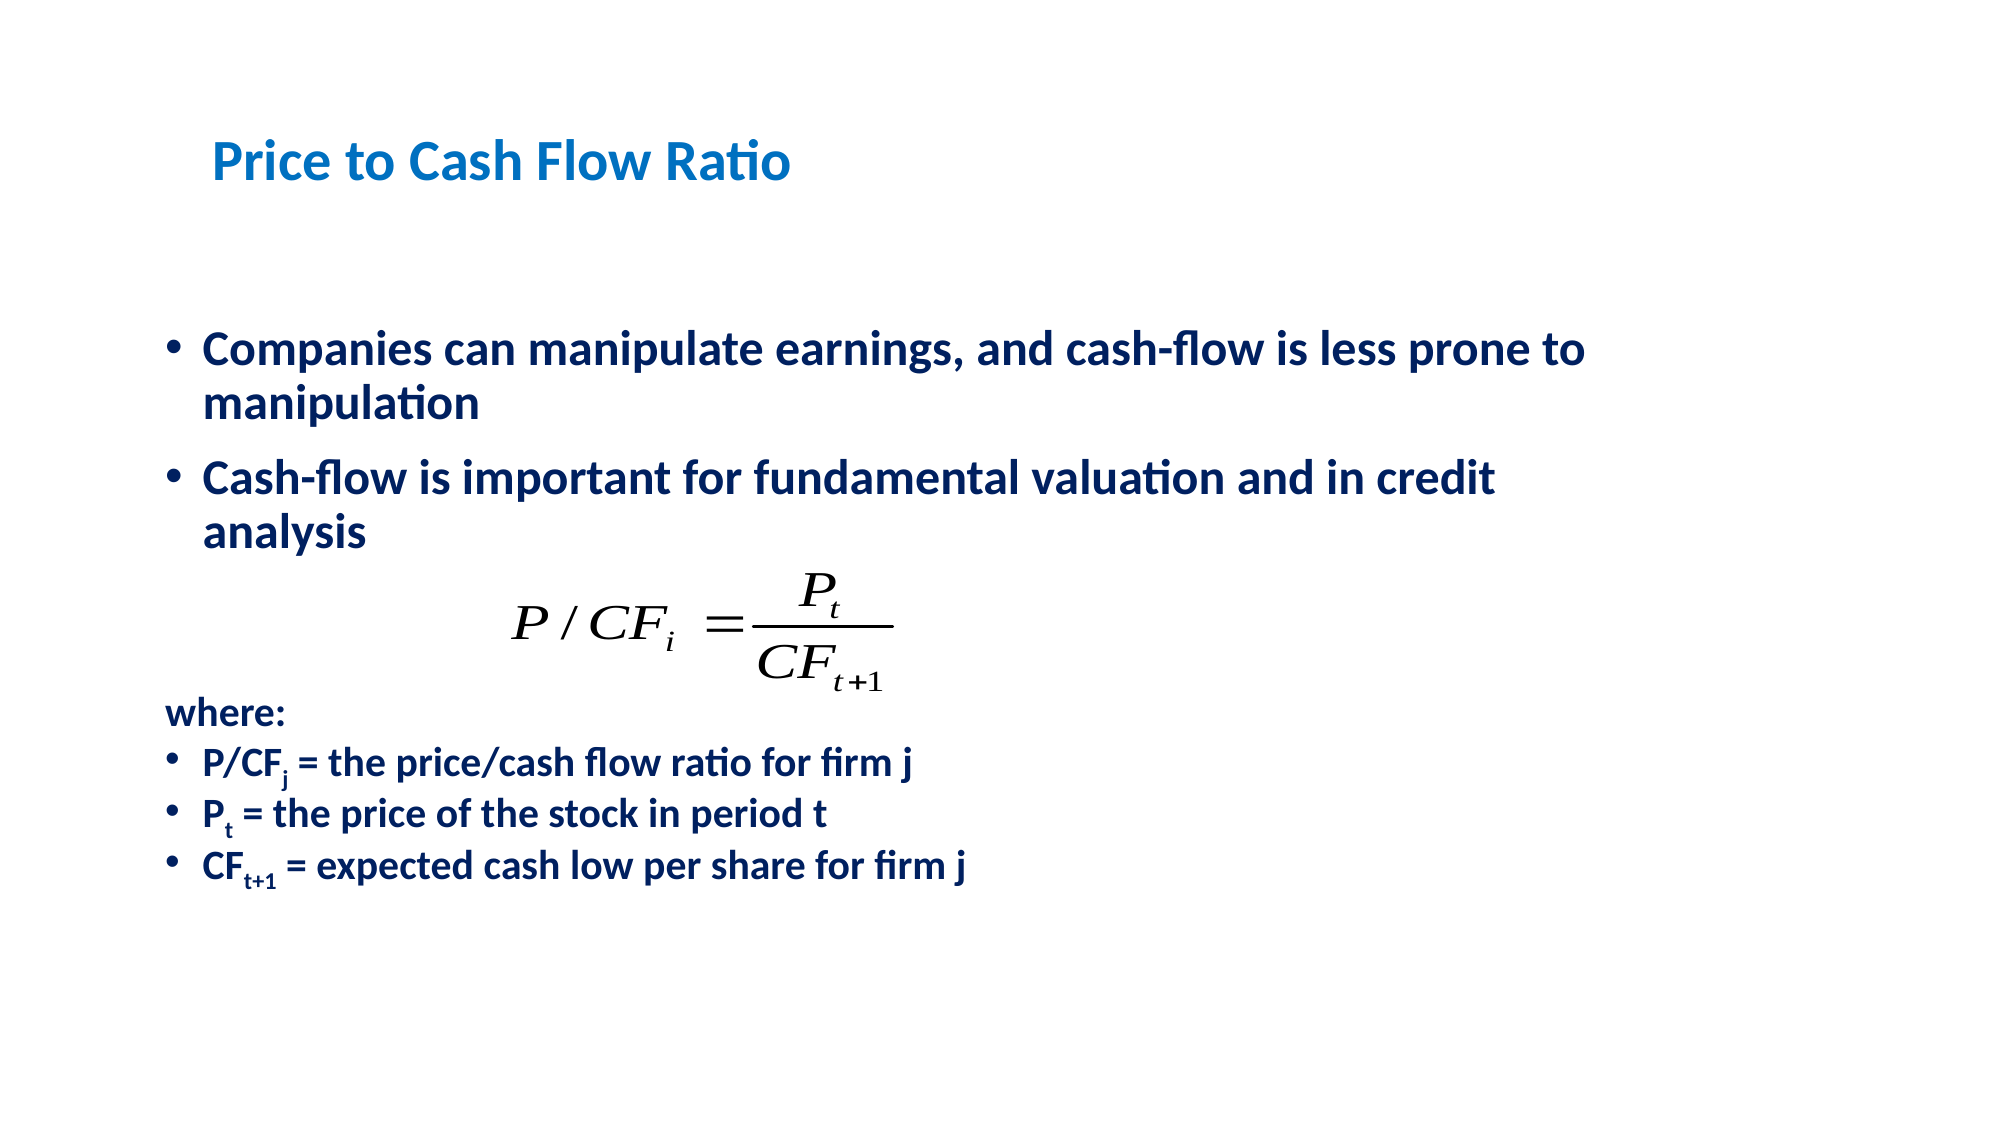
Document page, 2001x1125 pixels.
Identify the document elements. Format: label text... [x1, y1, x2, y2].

text_box Companies can manipulate earnings, and cash-flow is less prone to manipulation Cash-flow is important for fundamental valuation and in credit analysis where: P/CFj = the price/cash flow ratio for firm j Pt = the price of the stock in period t CFt+1 = expected cash low per share for firm j [150, 315, 1603, 957]
chart [500, 555, 902, 700]
text_box Price to Cash Flow Ratio [197, 114, 1724, 200]
